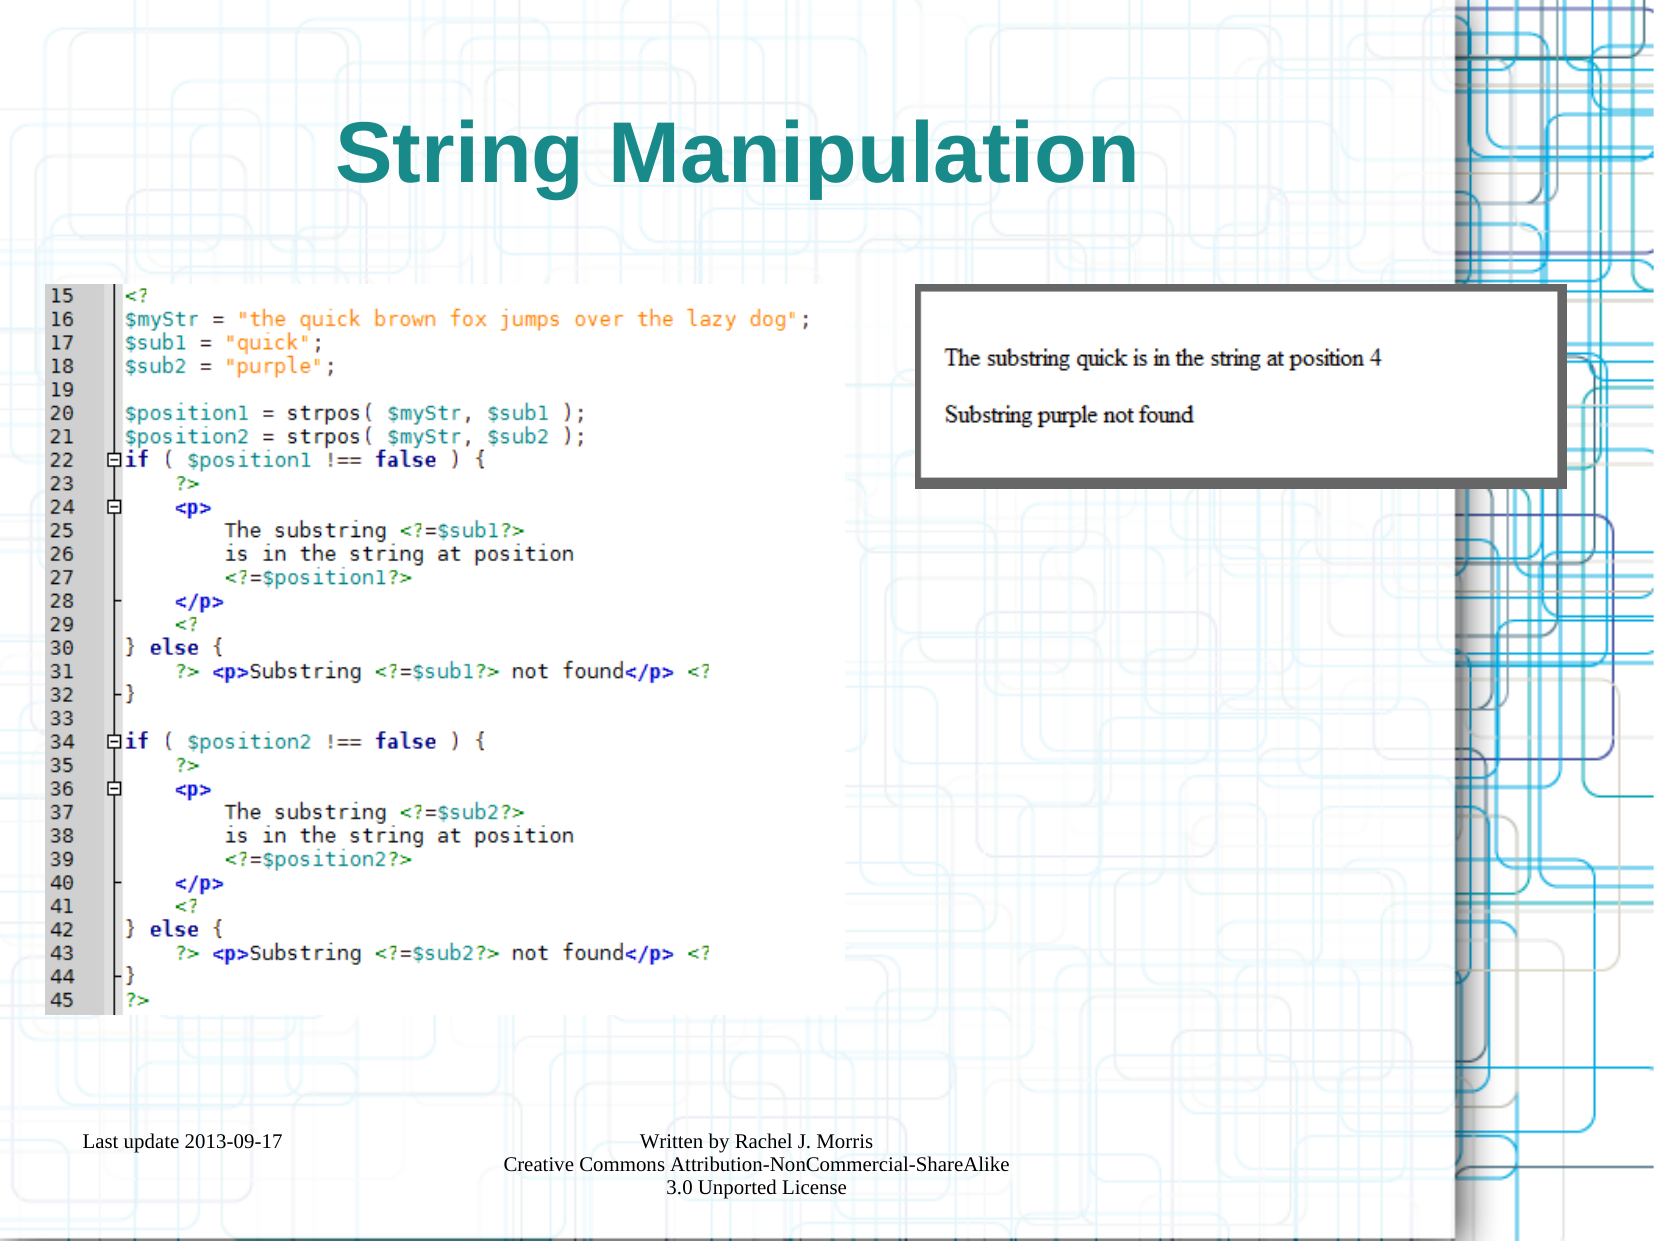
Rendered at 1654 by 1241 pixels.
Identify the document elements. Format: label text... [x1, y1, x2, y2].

title String Manipulation [59, 49, 1418, 257]
picture [0, 0, 1654, 1241]
